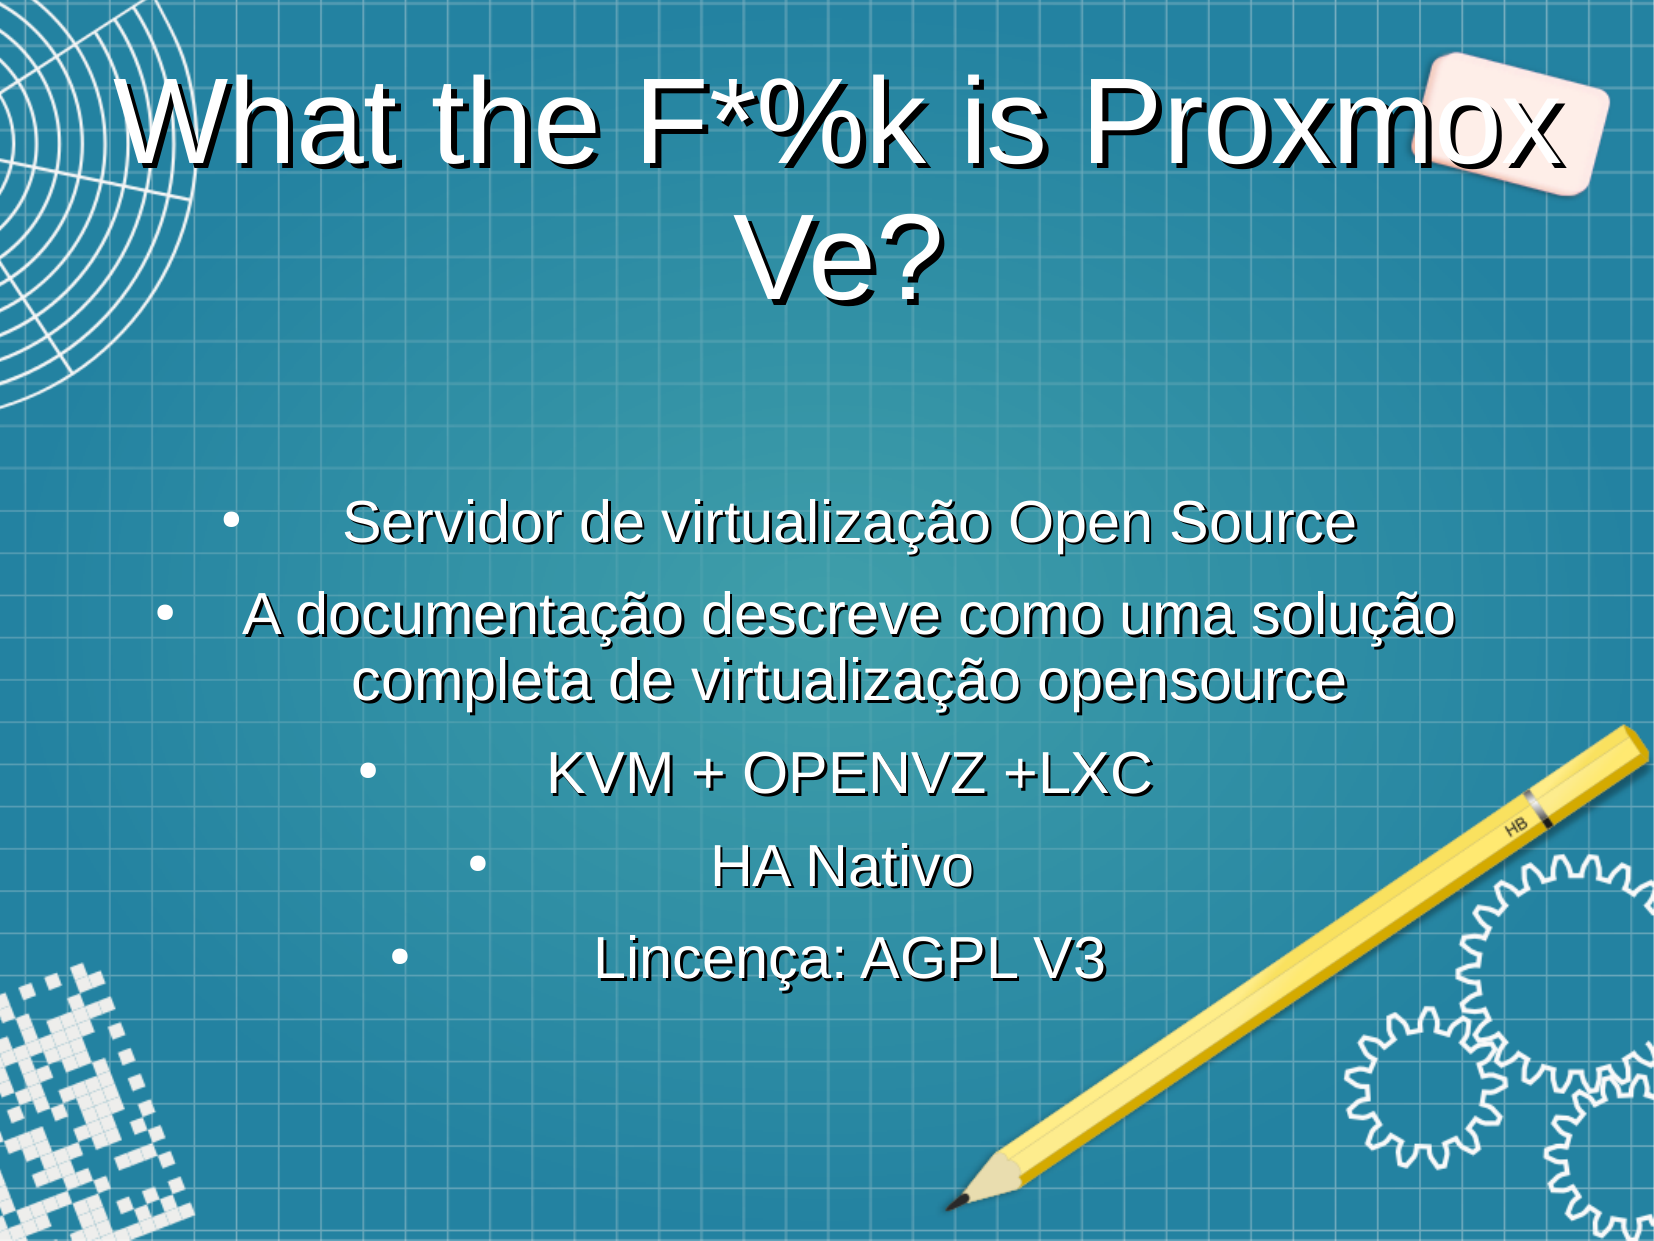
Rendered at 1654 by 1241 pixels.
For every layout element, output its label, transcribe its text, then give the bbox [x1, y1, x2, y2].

picture [0, 0, 1654, 1241]
list Servidor de virtualização Open Source A documentação descreve como uma solução completa de virtualização opensource KVM + OPENVZ +LXC HA Nativo Lincença: AGPL V3 [82, 395, 1571, 999]
title What the F*%k is Proxmox Ve? [94, 47, 1583, 331]
